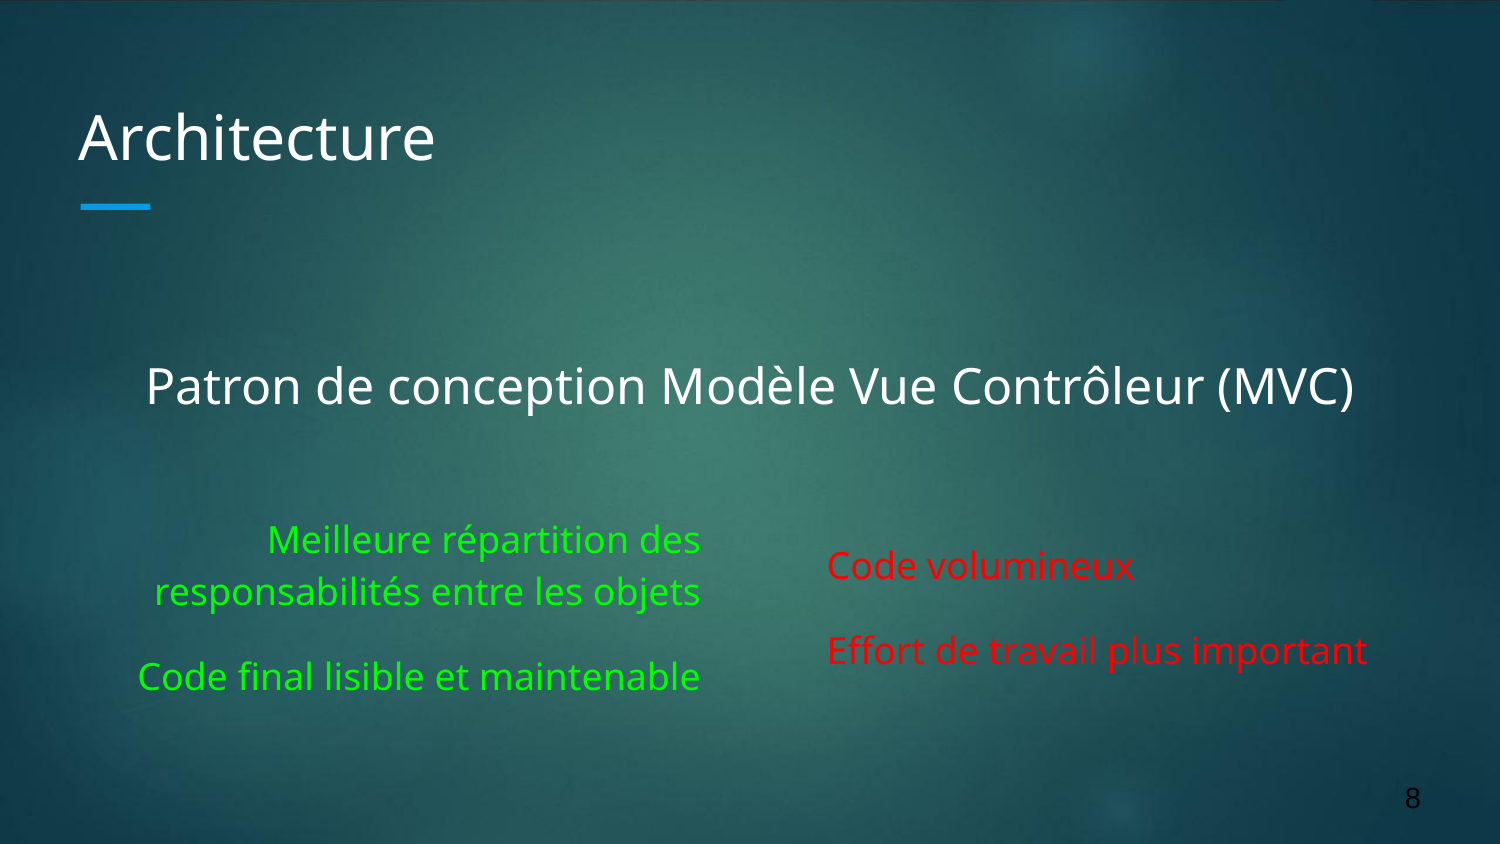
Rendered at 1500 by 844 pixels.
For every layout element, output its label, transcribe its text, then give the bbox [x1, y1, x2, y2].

slide_number <number> [1389, 764, 1480, 830]
text_box Meilleure répartition des responsabilités entre les objets Code final lisible et maintenable [63, 415, 717, 791]
picture [0, 0, 1500, 844]
text_box Code volumineux Effort de travail plus important [811, 415, 1437, 791]
title Architecture [63, 75, 1437, 188]
list Patron de conception Modèle Vue Contrôleur (MVC) [63, 242, 1437, 527]
